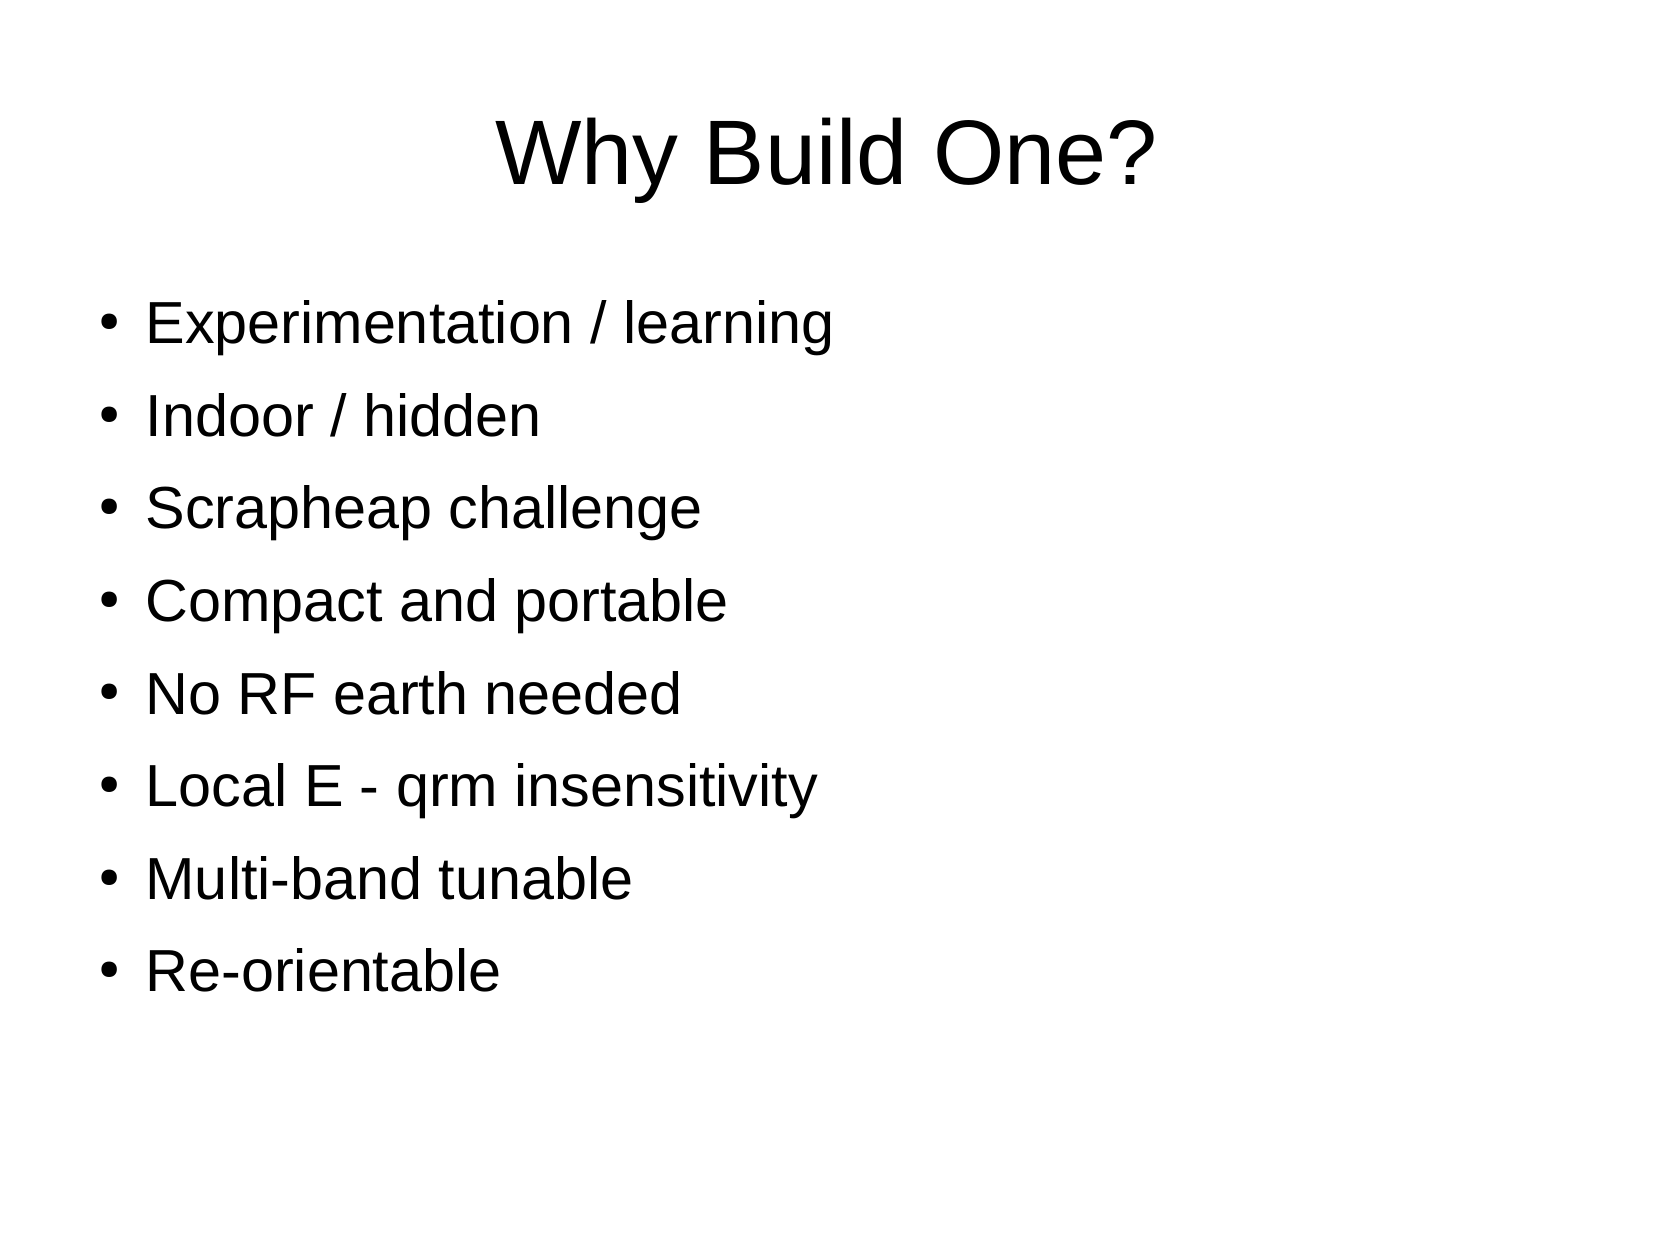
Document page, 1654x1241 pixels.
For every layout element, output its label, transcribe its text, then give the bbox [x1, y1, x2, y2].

list Experimentation / learning Indoor / hidden Scrapheap challenge Compact and portable No RF earth needed Local E - qrm insensitivity Multi-band tunable Re-orientable [82, 290, 1571, 1010]
title Why Build One? [82, 49, 1571, 257]
